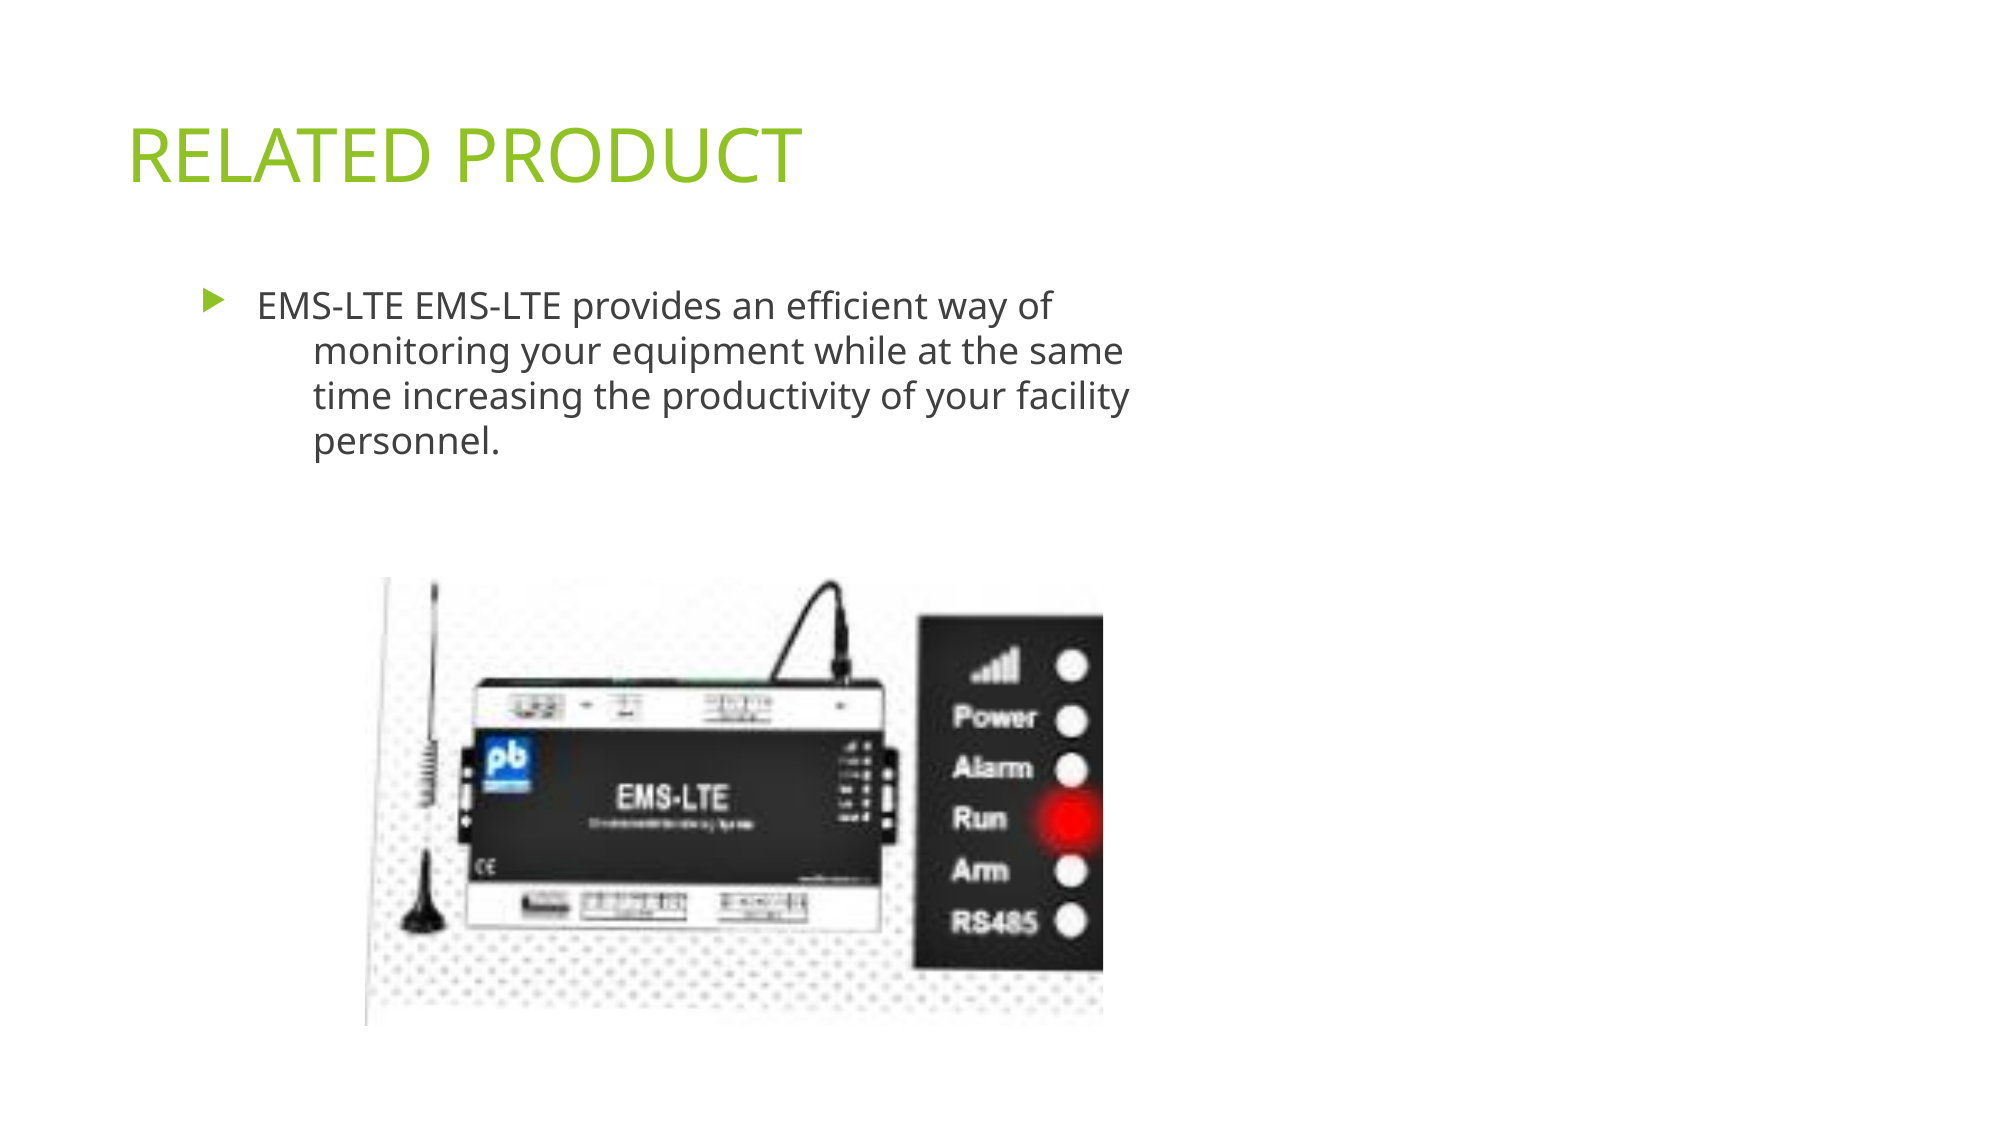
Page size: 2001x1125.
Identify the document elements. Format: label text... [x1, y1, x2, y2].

picture [365, 577, 1104, 1026]
title RELATED PRODUCT [111, 99, 1522, 317]
list EMS-LTE EMS-LTE provides an efficient way of monitoring your equipment while at the same time increasing the productivity of your facility personnel. [185, 274, 1188, 911]
